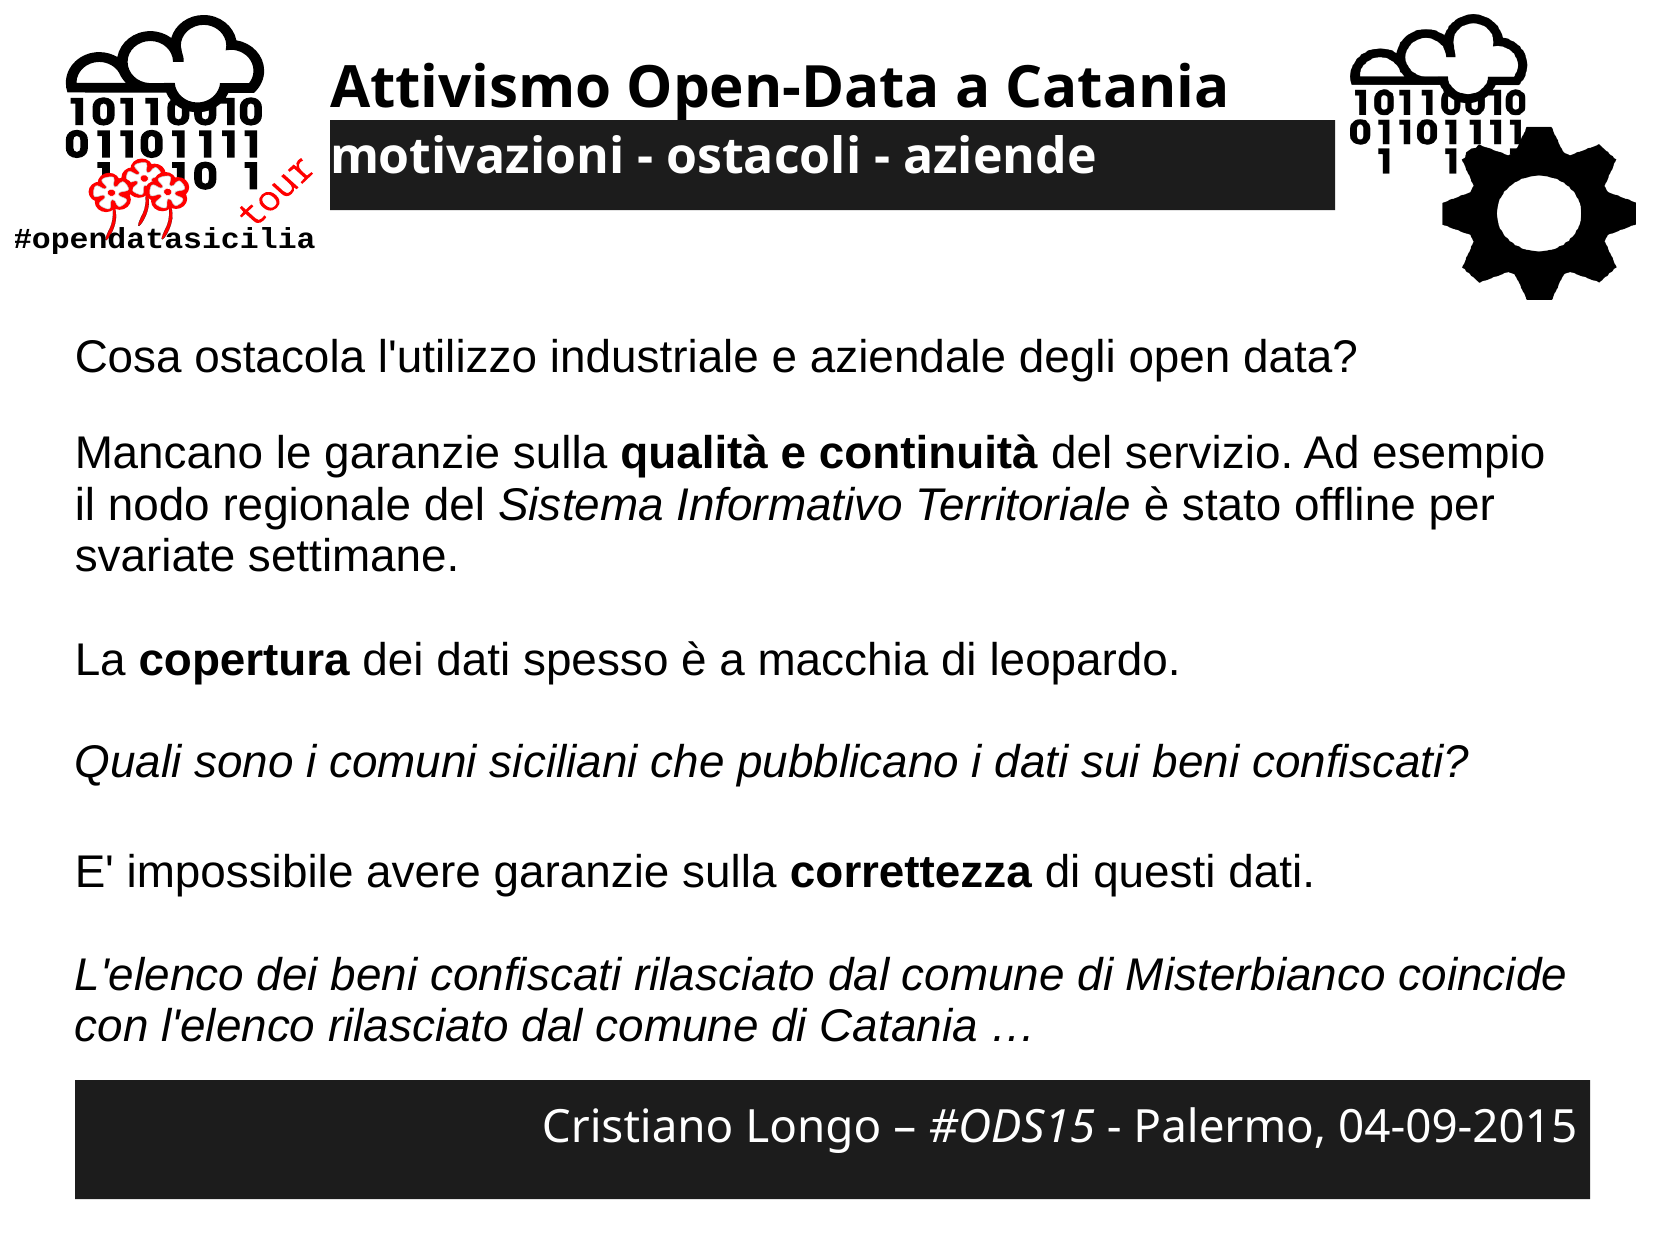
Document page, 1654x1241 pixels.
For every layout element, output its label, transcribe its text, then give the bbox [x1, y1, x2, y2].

list motivazioni - ostacoli - aziende [330, 120, 1336, 211]
text_box Cosa ostacola l'utilizzo industriale e aziendale degli open data? [60, 323, 1576, 391]
text_box La copertura dei dati spesso è a macchia di leopardo. Quali sono i comuni siciliani che pubblicano i dati sui beni confiscati? [60, 626, 1591, 796]
text_box E' impossibile avere garanzie sulla correttezza di questi dati. L'elenco dei beni confiscati rilasciato dal comune di Misterbianco coincide con l'elenco rilasciato dal comune di Catania … [60, 838, 1591, 1111]
picture [1350, 14, 1636, 301]
list Cristiano Longo – #ODS15 - Palermo, 04-09-2015 [75, 1111, 1591, 1200]
picture [15, 15, 316, 256]
list Attivismo Open-Data a Catania [330, 45, 1321, 120]
text_box Mancano le garanzie sulla qualità e continuità del servizio. Ad esempio il nodo regionale del Sistema Informativo Territoriale è stato offline per svariate settimane. [60, 420, 1591, 589]
